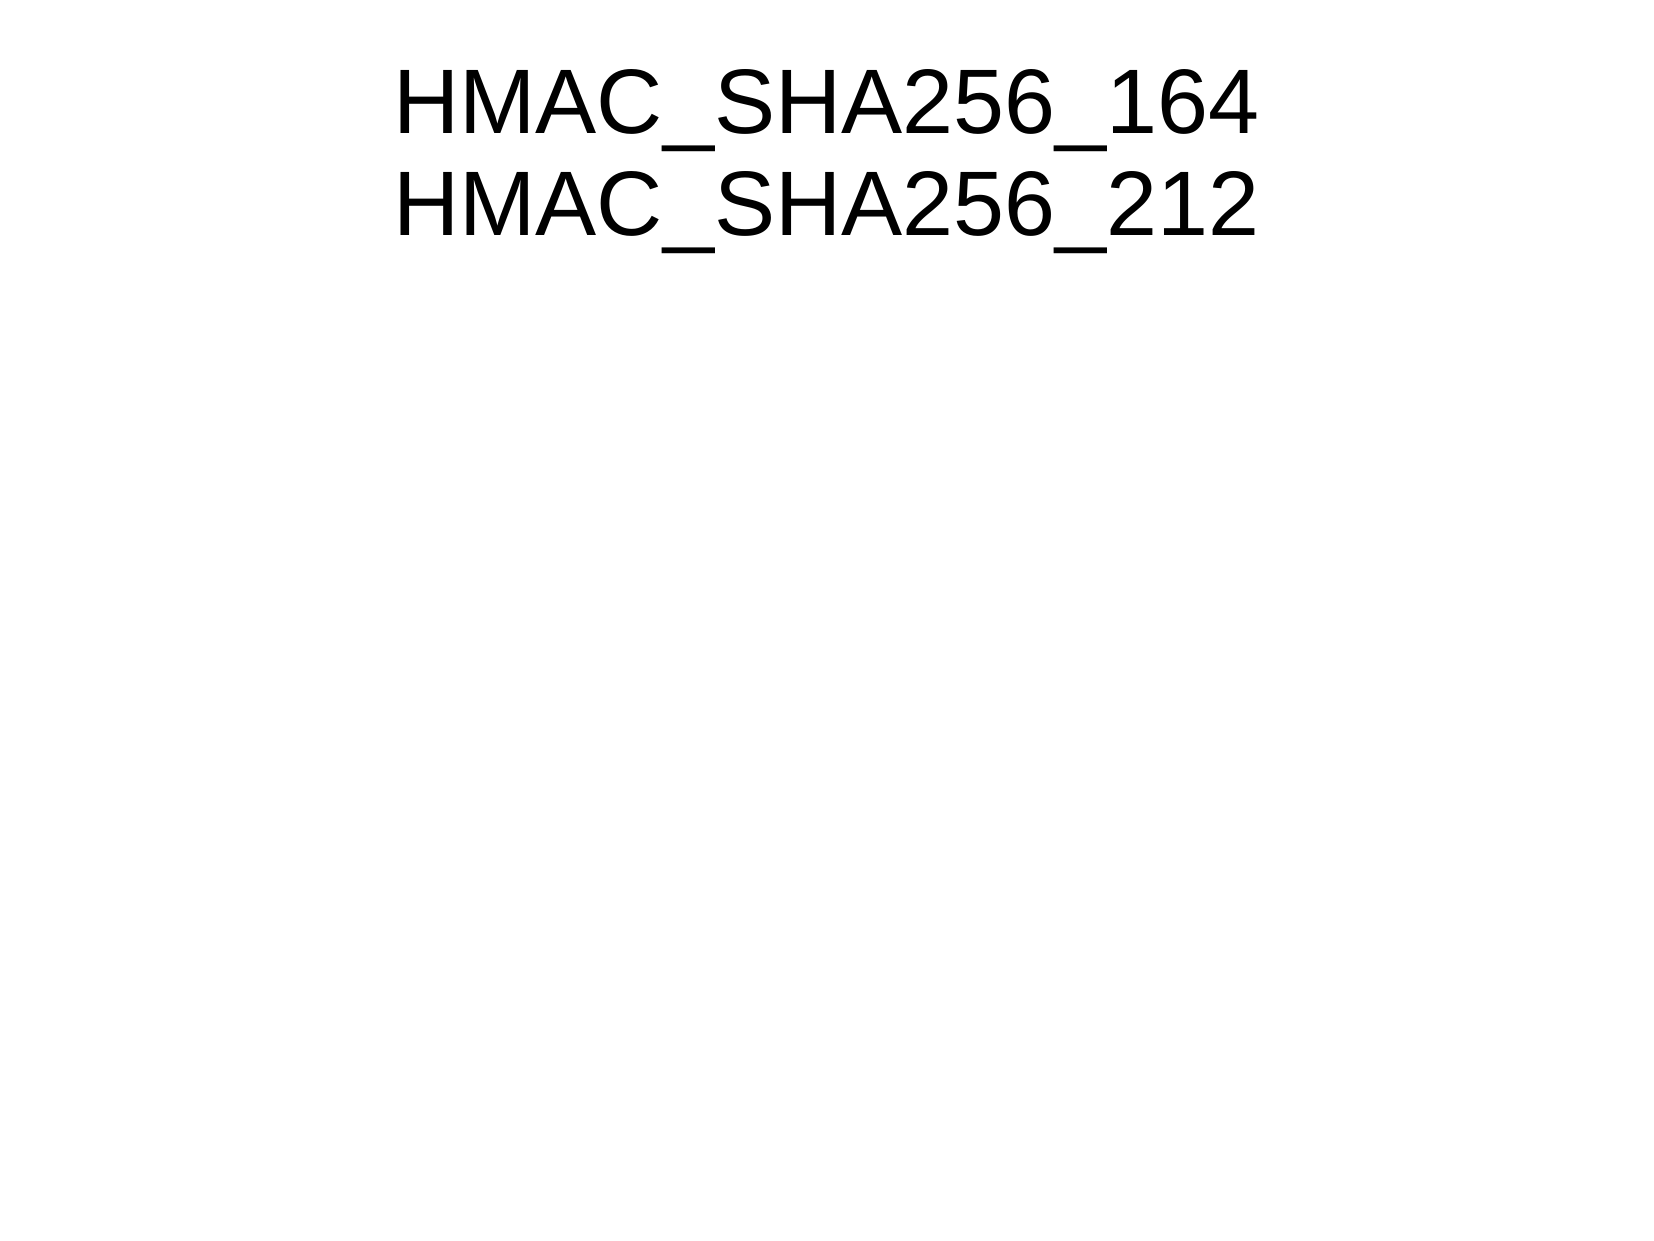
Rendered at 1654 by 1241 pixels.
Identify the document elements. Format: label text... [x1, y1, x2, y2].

title HMAC_SHA256_164 HMAC_SHA256_212 [82, 49, 1571, 257]
